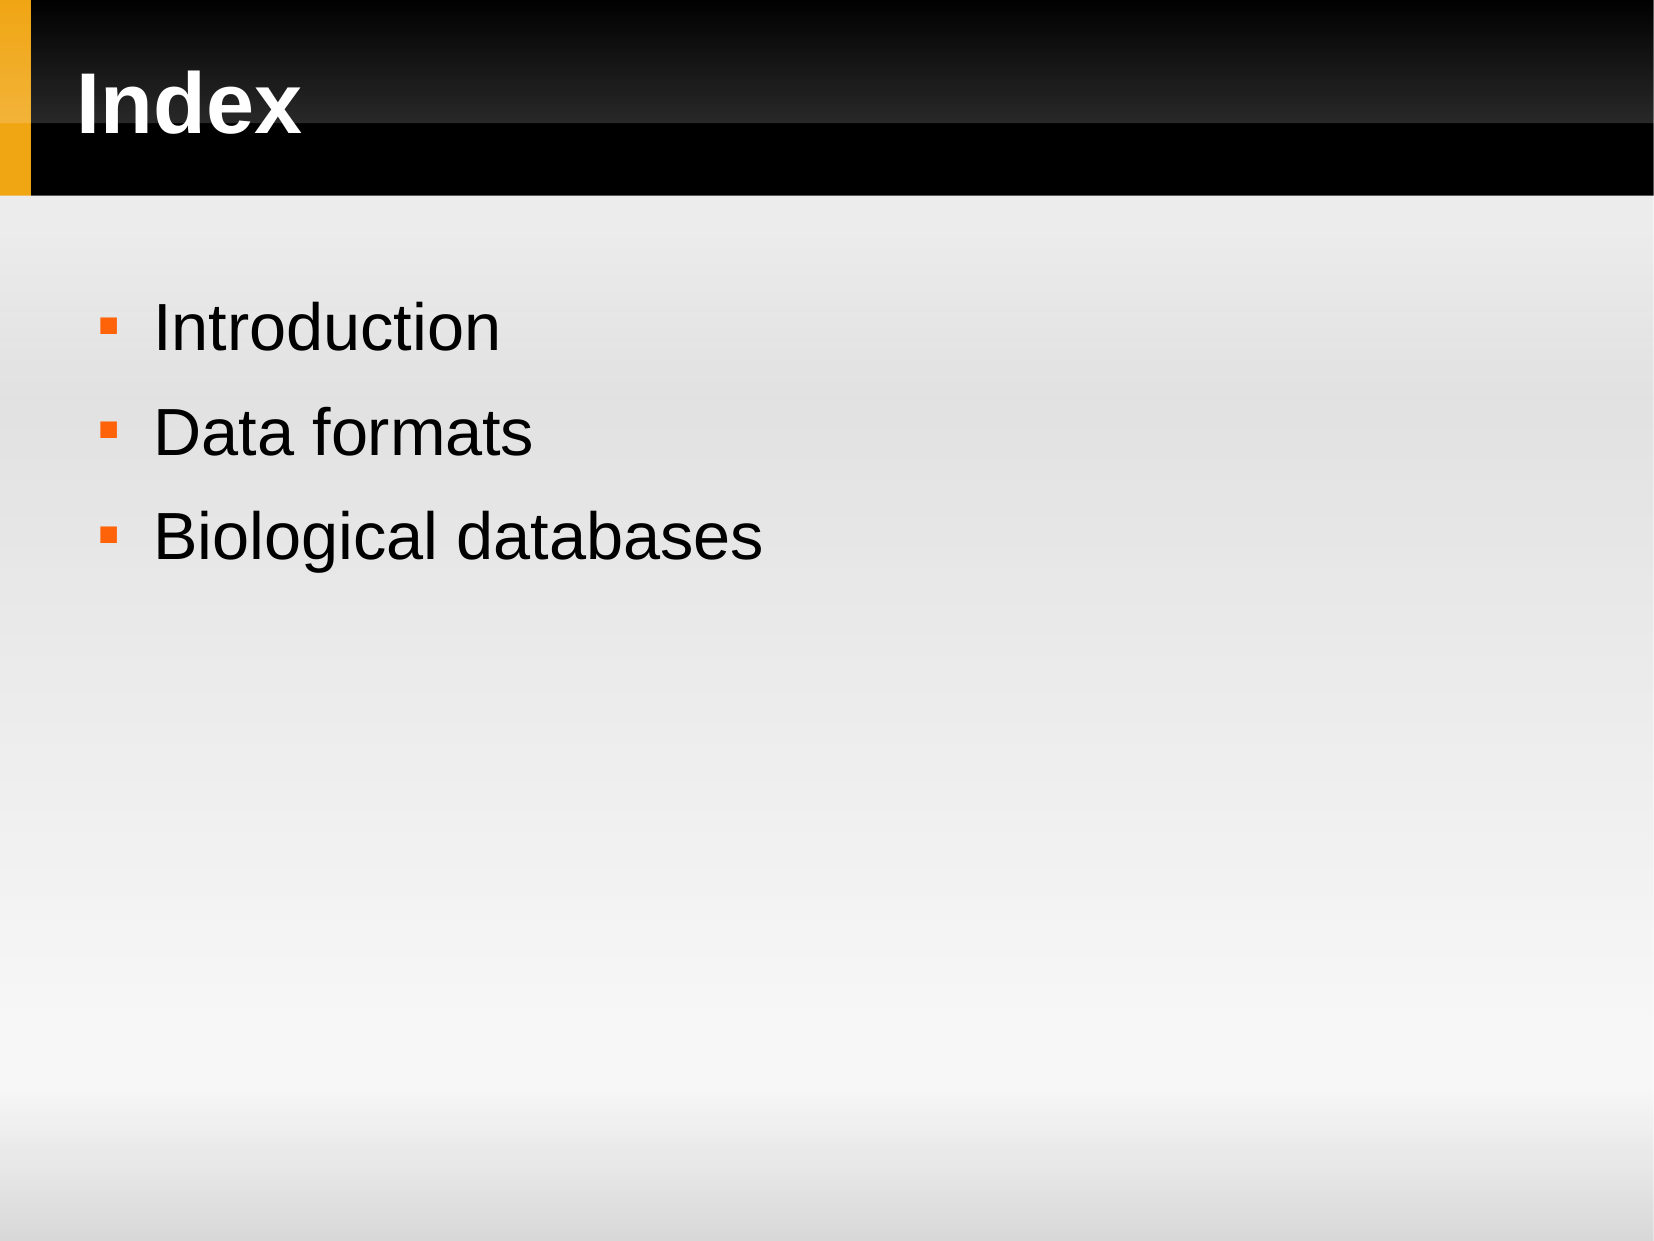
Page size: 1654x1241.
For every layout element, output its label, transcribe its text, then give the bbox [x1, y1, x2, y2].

title Index [76, 0, 1565, 208]
list Introduction Data formats Biological databases [82, 290, 1571, 1094]
picture [0, 0, 1654, 1241]
